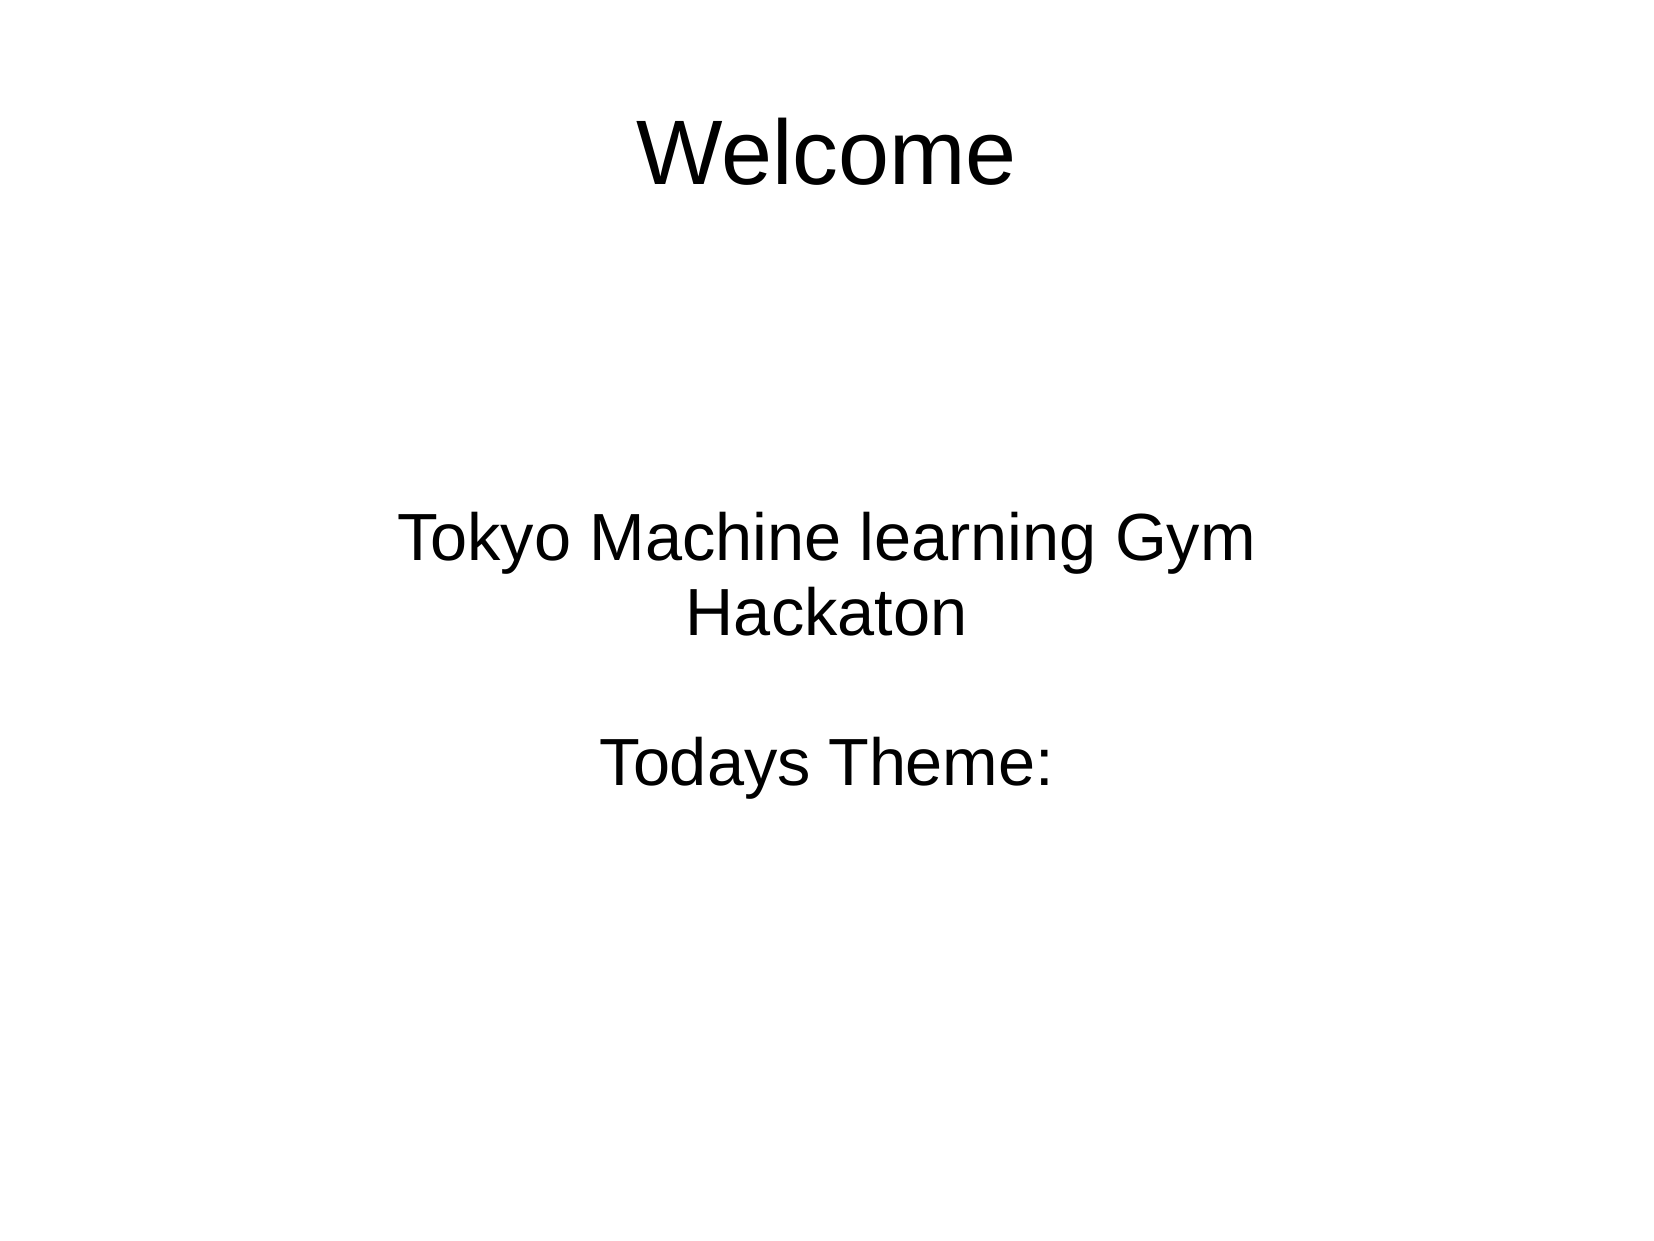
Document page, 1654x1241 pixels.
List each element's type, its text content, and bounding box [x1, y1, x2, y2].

title Welcome [82, 49, 1571, 257]
subtitle Tokyo Machine learning Gym Hackaton Todays Theme: [82, 290, 1571, 1010]
